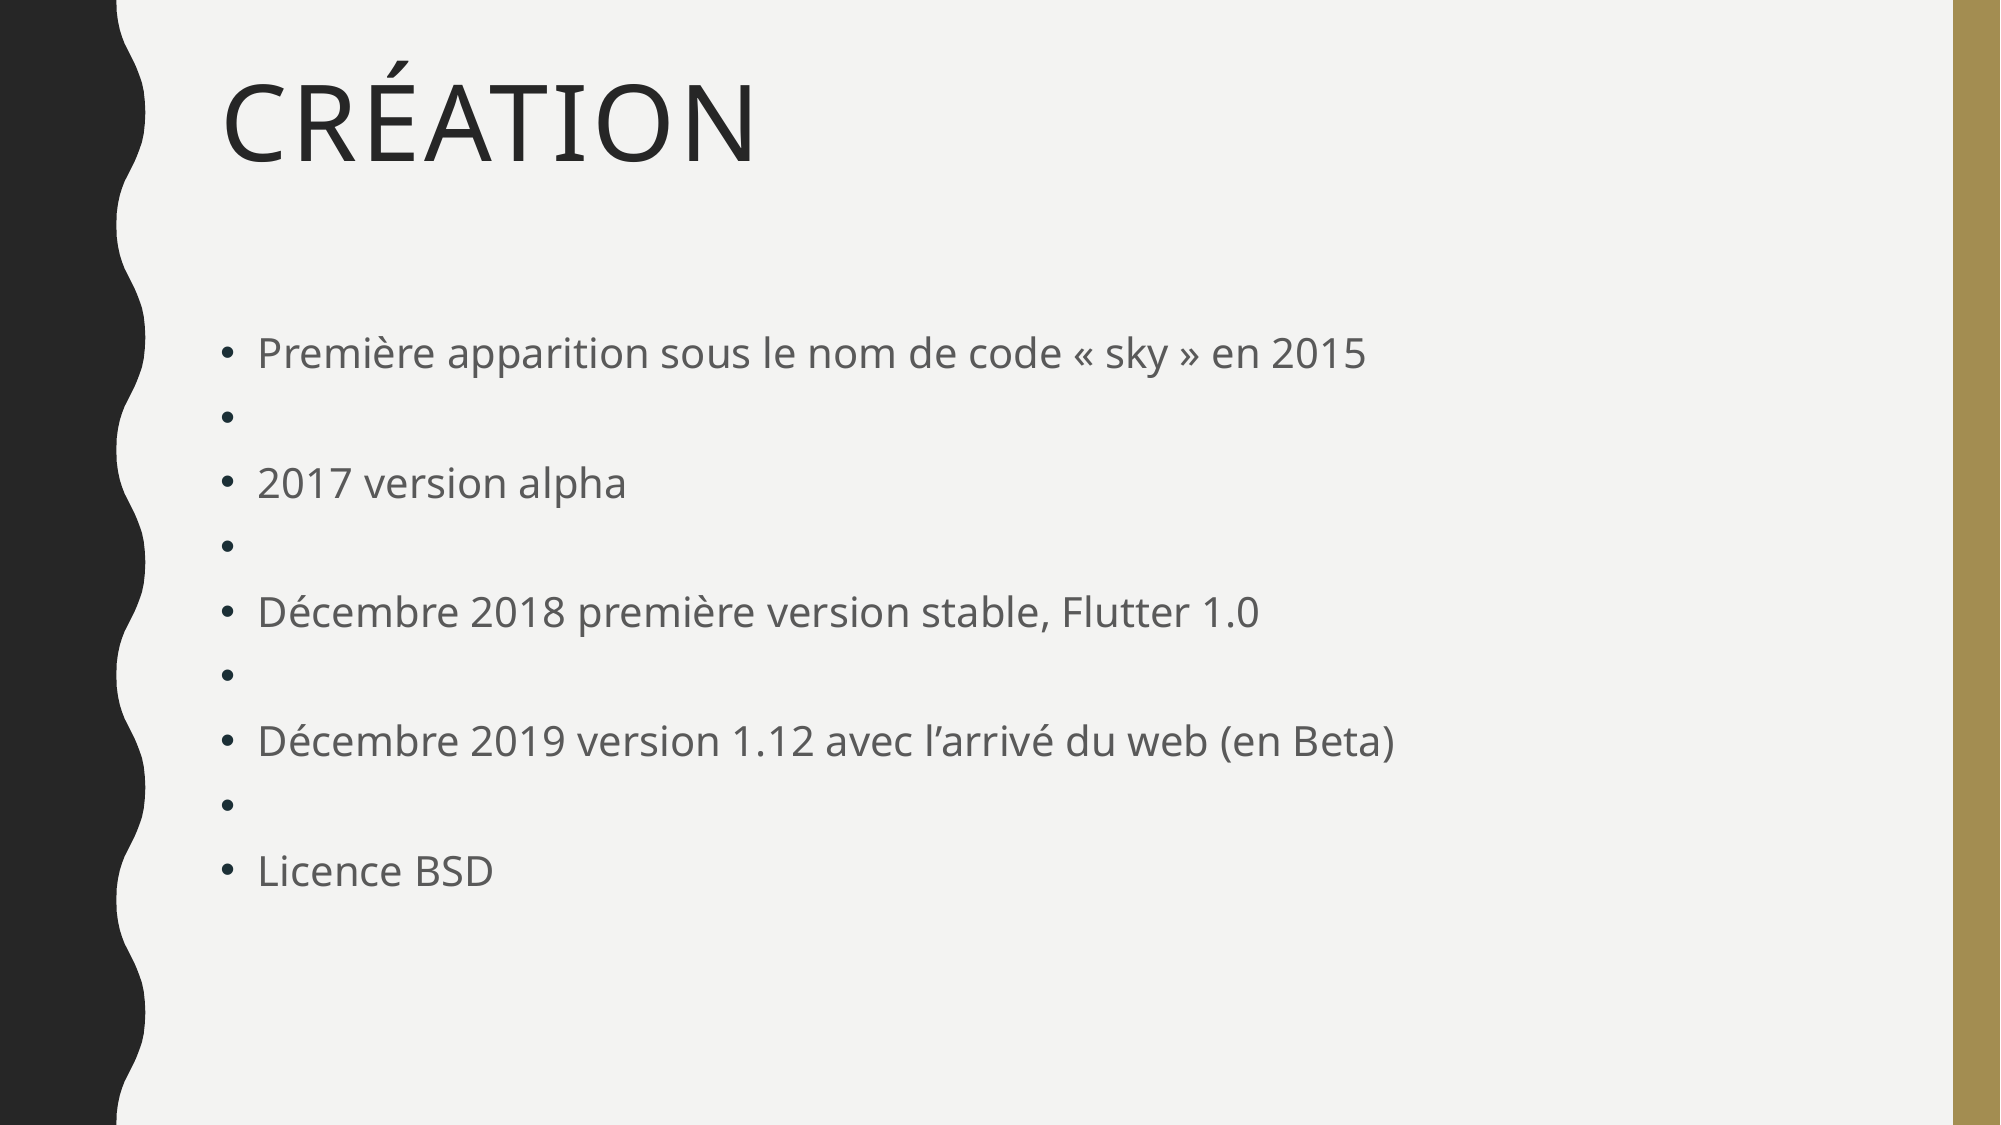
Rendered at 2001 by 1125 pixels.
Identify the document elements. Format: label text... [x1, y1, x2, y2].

title Création [205, 62, 1876, 308]
list Première apparition sous le nom de code « sky » en 2015 2017 version alpha Décembre 2018 première version stable, Flutter 1.0 Décembre 2019 version 1.12 avec l’arrivé du web (en Beta) Licence BSD [205, 319, 1876, 910]
